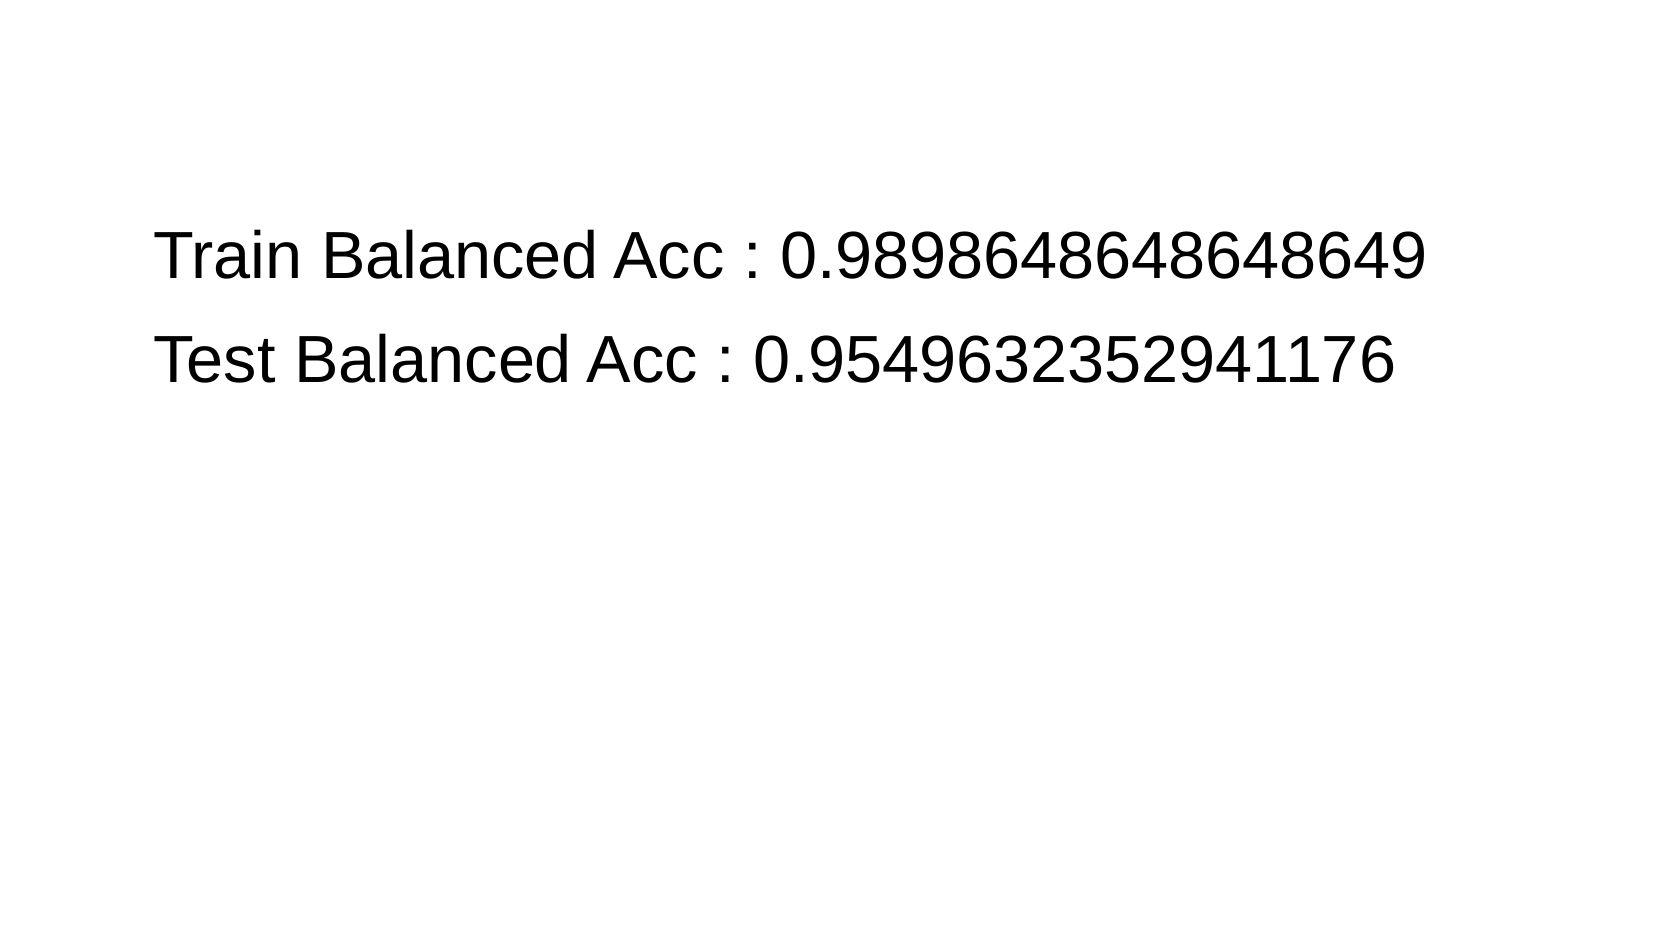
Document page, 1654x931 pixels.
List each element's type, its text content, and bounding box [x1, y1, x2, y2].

list Train Balanced Acc : 0.9898648648648649 Test Balanced Acc : 0.9549632352941176 [82, 217, 1571, 758]
